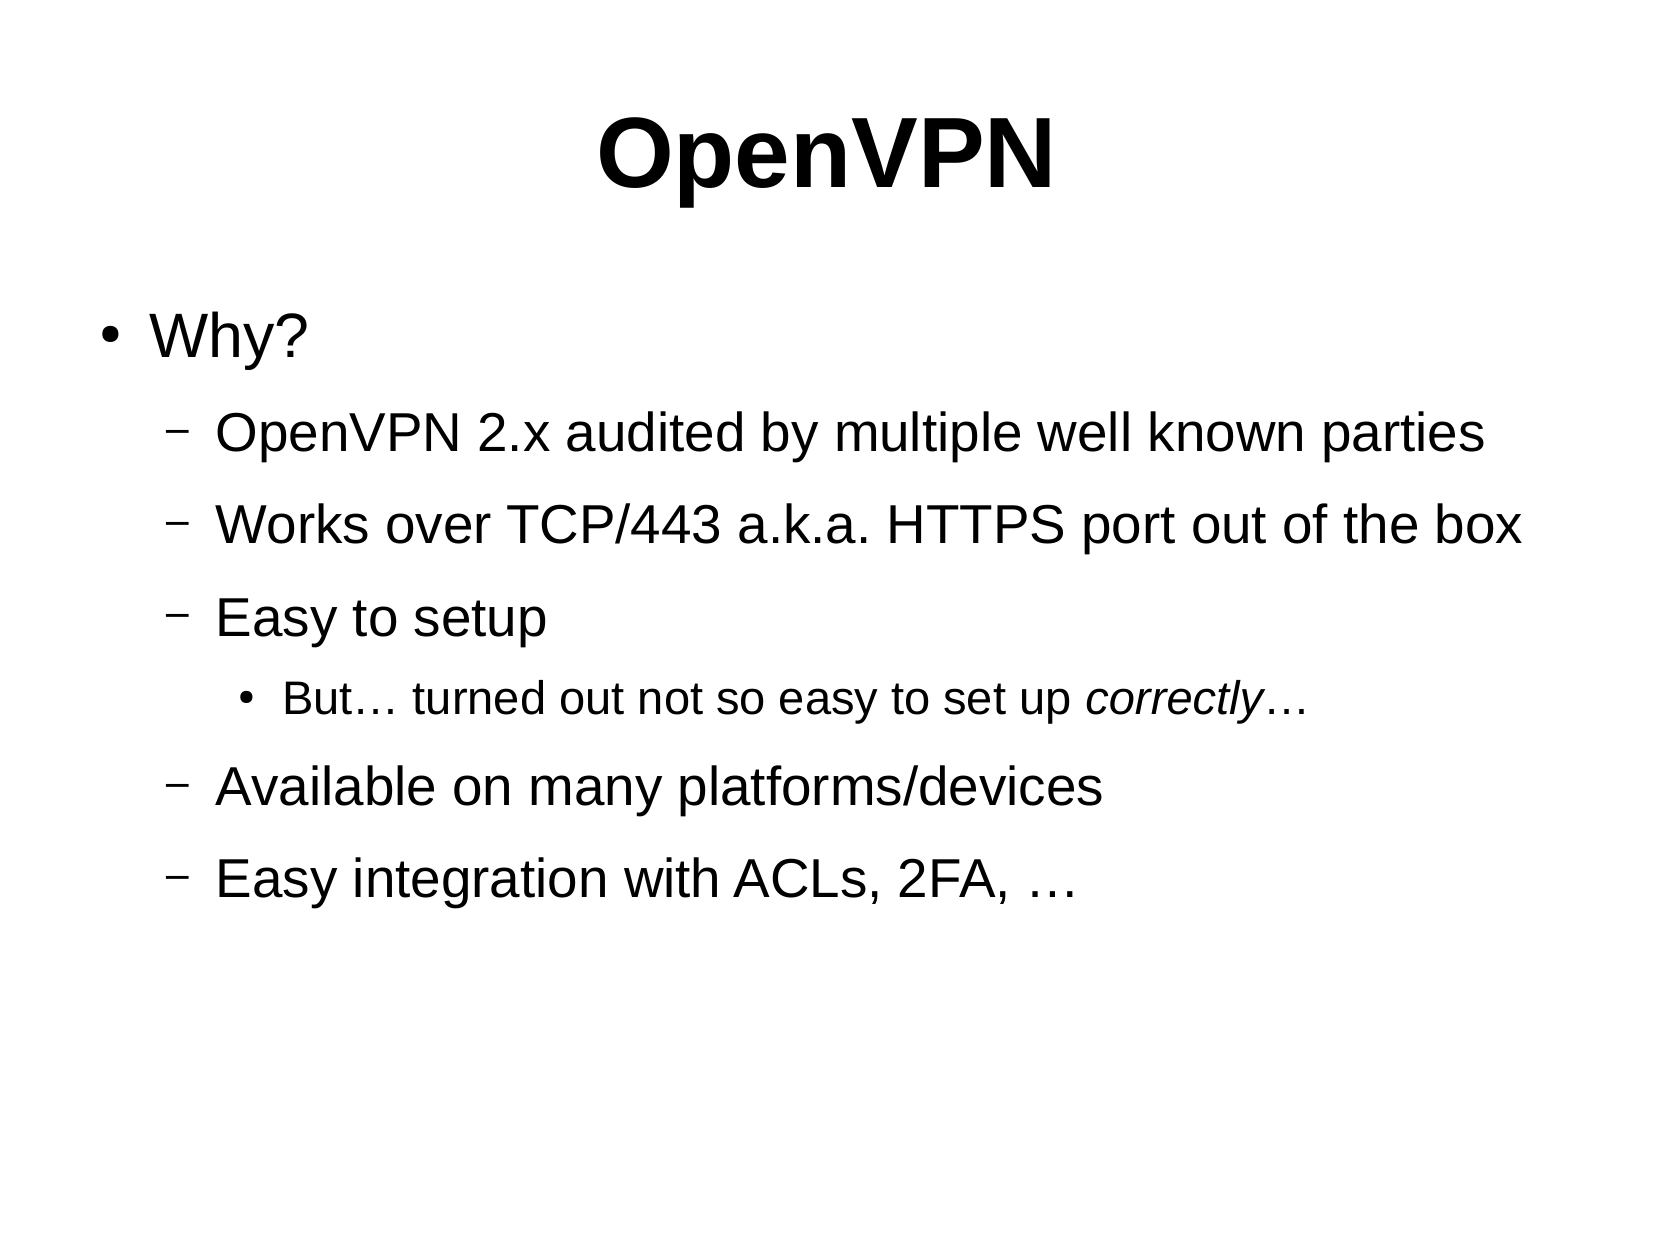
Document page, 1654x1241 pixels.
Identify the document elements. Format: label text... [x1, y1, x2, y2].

title OpenVPN [82, 49, 1571, 257]
list Why? OpenVPN 2.x audited by multiple well known parties Works over TCP/443 a.k.a. HTTPS port out of the box Easy to setup But… turned out not so easy to set up correctly… Available on many platforms/devices Easy integration with ACLs, 2FA, … [82, 290, 1571, 1010]
